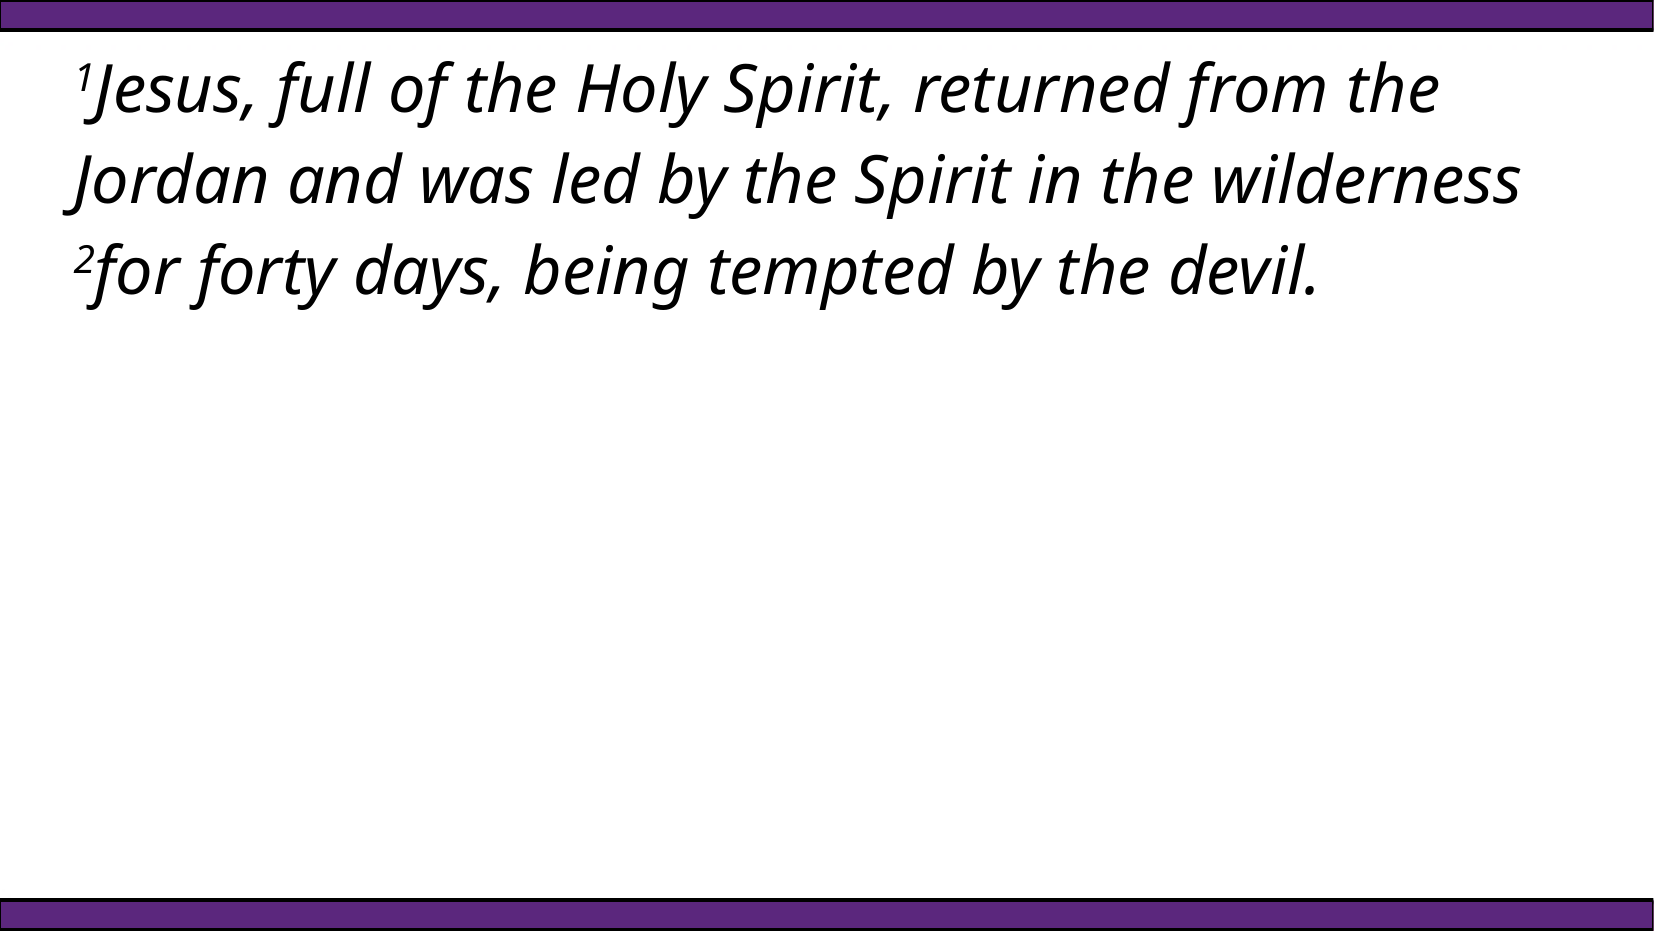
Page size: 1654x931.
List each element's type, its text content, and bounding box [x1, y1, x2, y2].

picture [0, 31, 1654, 900]
text_box 1Jesus, full of the Holy Spirit, returned from the Jordan and was led by the Spirit in the wilderness 2for forty days, being tempted by the devil. [58, 34, 1589, 346]
text_box [0, 0, 1654, 31]
text_box [0, 900, 1654, 931]
